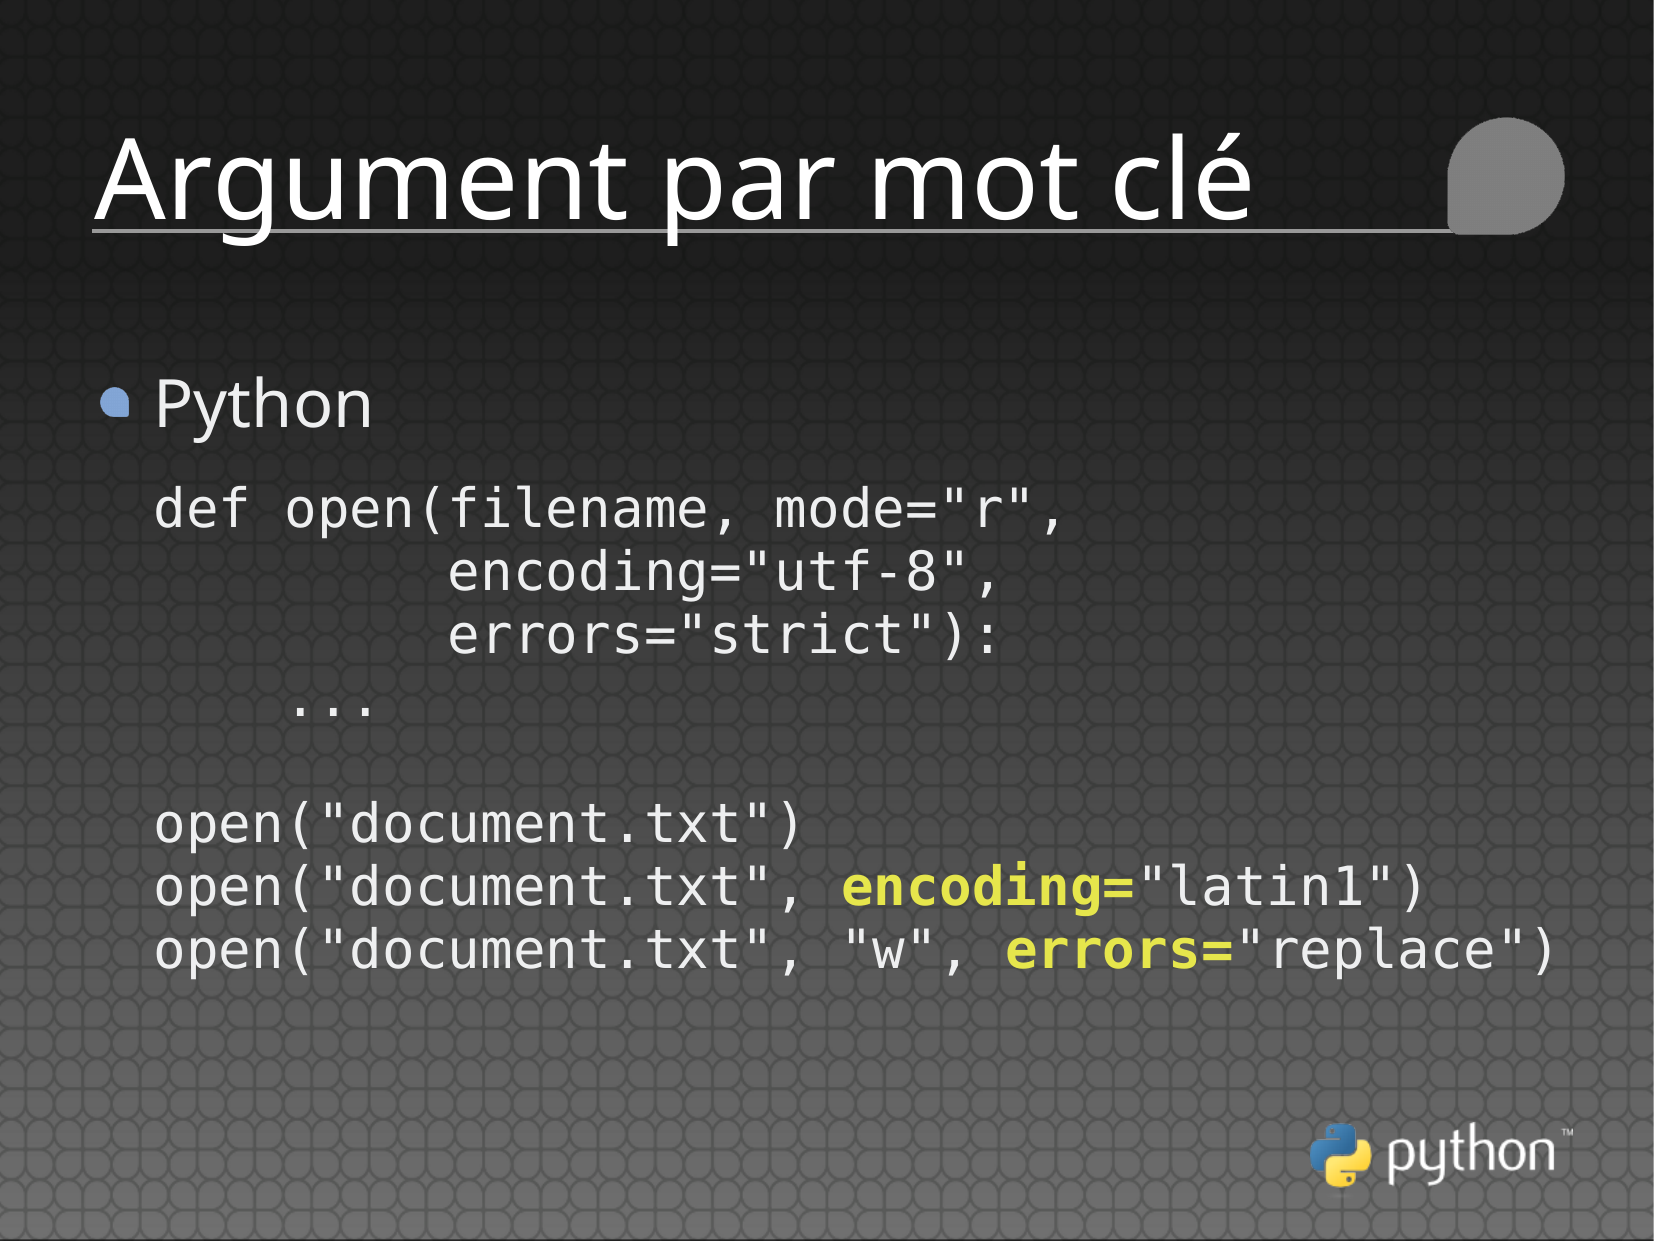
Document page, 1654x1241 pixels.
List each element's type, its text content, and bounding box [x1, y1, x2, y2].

title Argument par mot clé [94, 100, 1426, 251]
list Python def open(filename, mode="r", encoding="utf-8", errors="strict"): ... open("document.txt") open("document.txt", encoding="latin1") open("document.txt", "w", errors="replace") [82, 356, 1571, 1094]
picture [0, 0, 1654, 1241]
